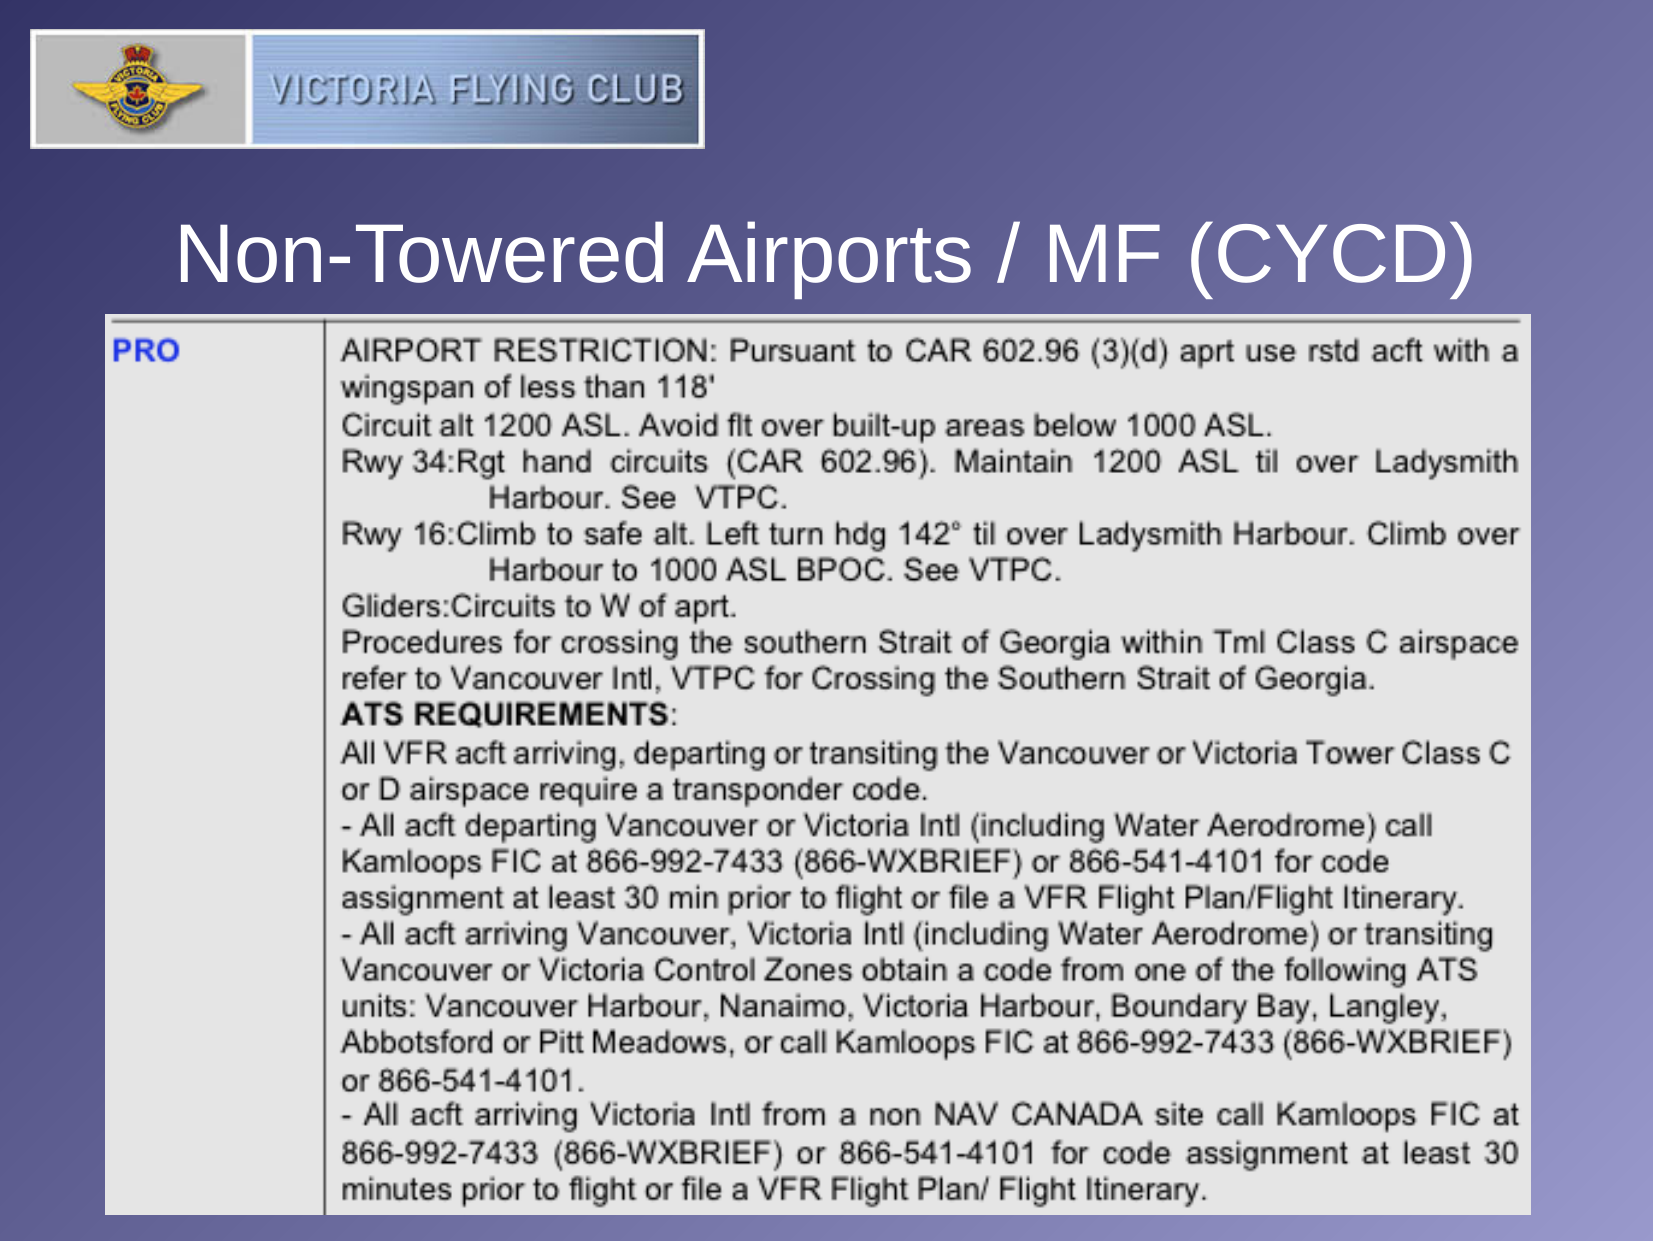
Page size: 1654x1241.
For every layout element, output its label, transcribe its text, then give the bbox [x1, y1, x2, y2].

title Non-Towered Airports / MF (CYCD) [82, 150, 1571, 358]
picture [105, 314, 1531, 1216]
picture [30, 29, 705, 149]
